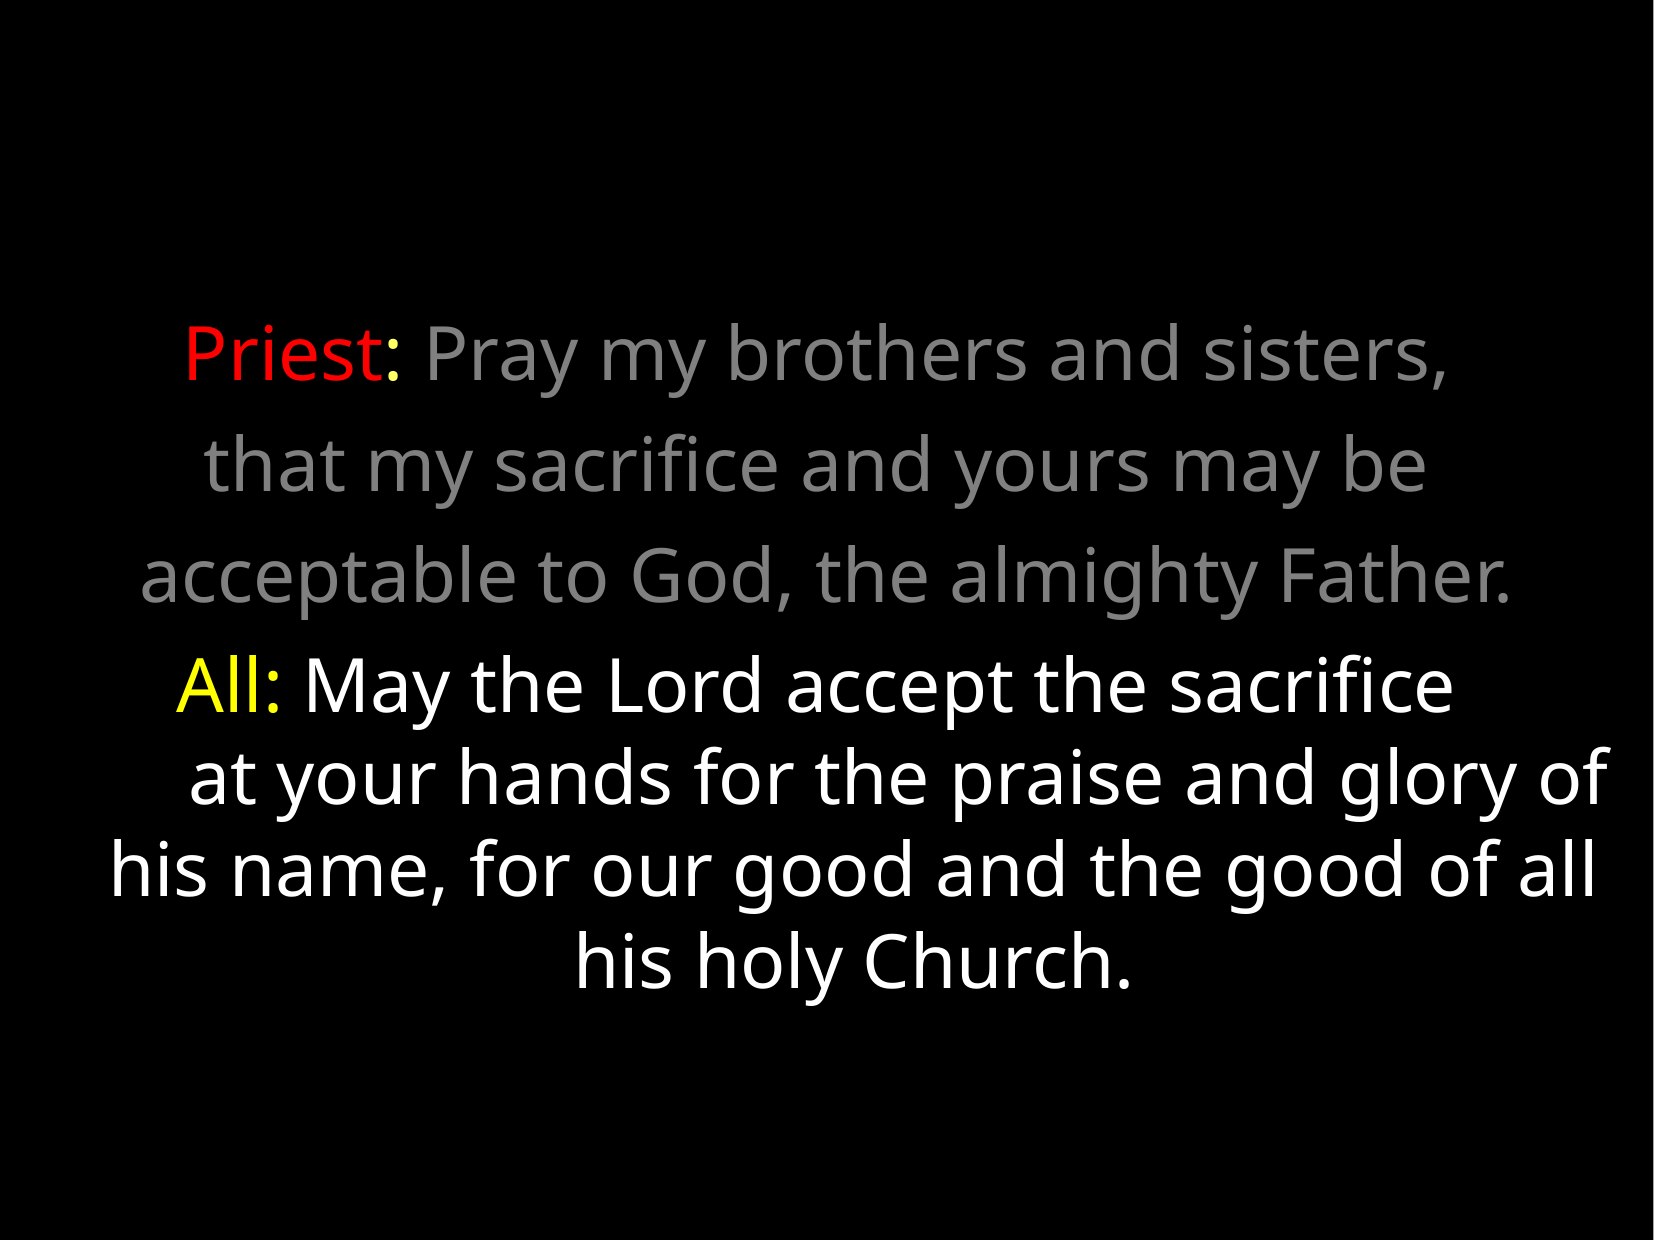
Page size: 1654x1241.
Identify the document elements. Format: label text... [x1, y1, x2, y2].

list Priest: Pray my brothers and sisters, that my sacrifice and yours may be acceptable to God, the almighty Father. All: May the Lord accept the sacrifice at your hands for the praise and glory of his name, for our good and the good of all his holy Church. [0, 307, 1654, 1241]
